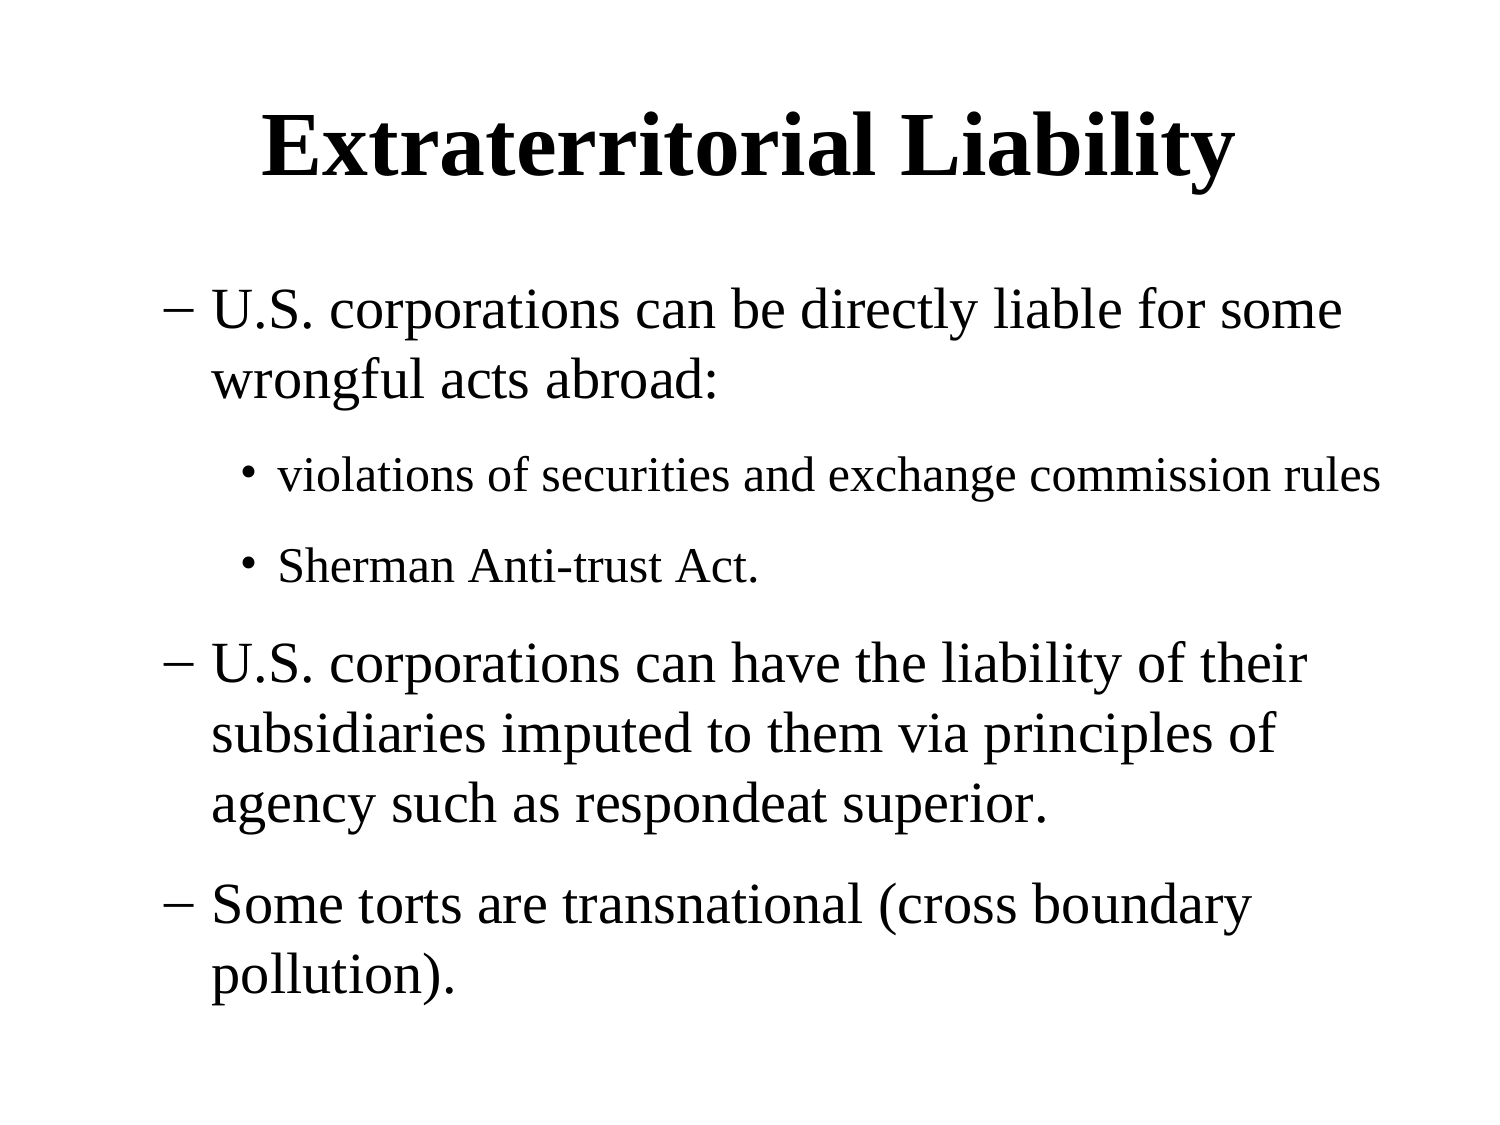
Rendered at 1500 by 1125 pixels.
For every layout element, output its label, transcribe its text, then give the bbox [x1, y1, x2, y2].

title Extraterritorial Liability [75, 45, 1426, 233]
list U.S. corporations can be directly liable for some wrongful acts abroad: violations of securities and exchange commission rules Sherman Anti-trust Act. U.S. corporations can have the liability of their subsidiaries imputed to them via principles of agency such as respondeat superior. Some torts are transnational (cross boundary pollution). [75, 262, 1426, 1005]
